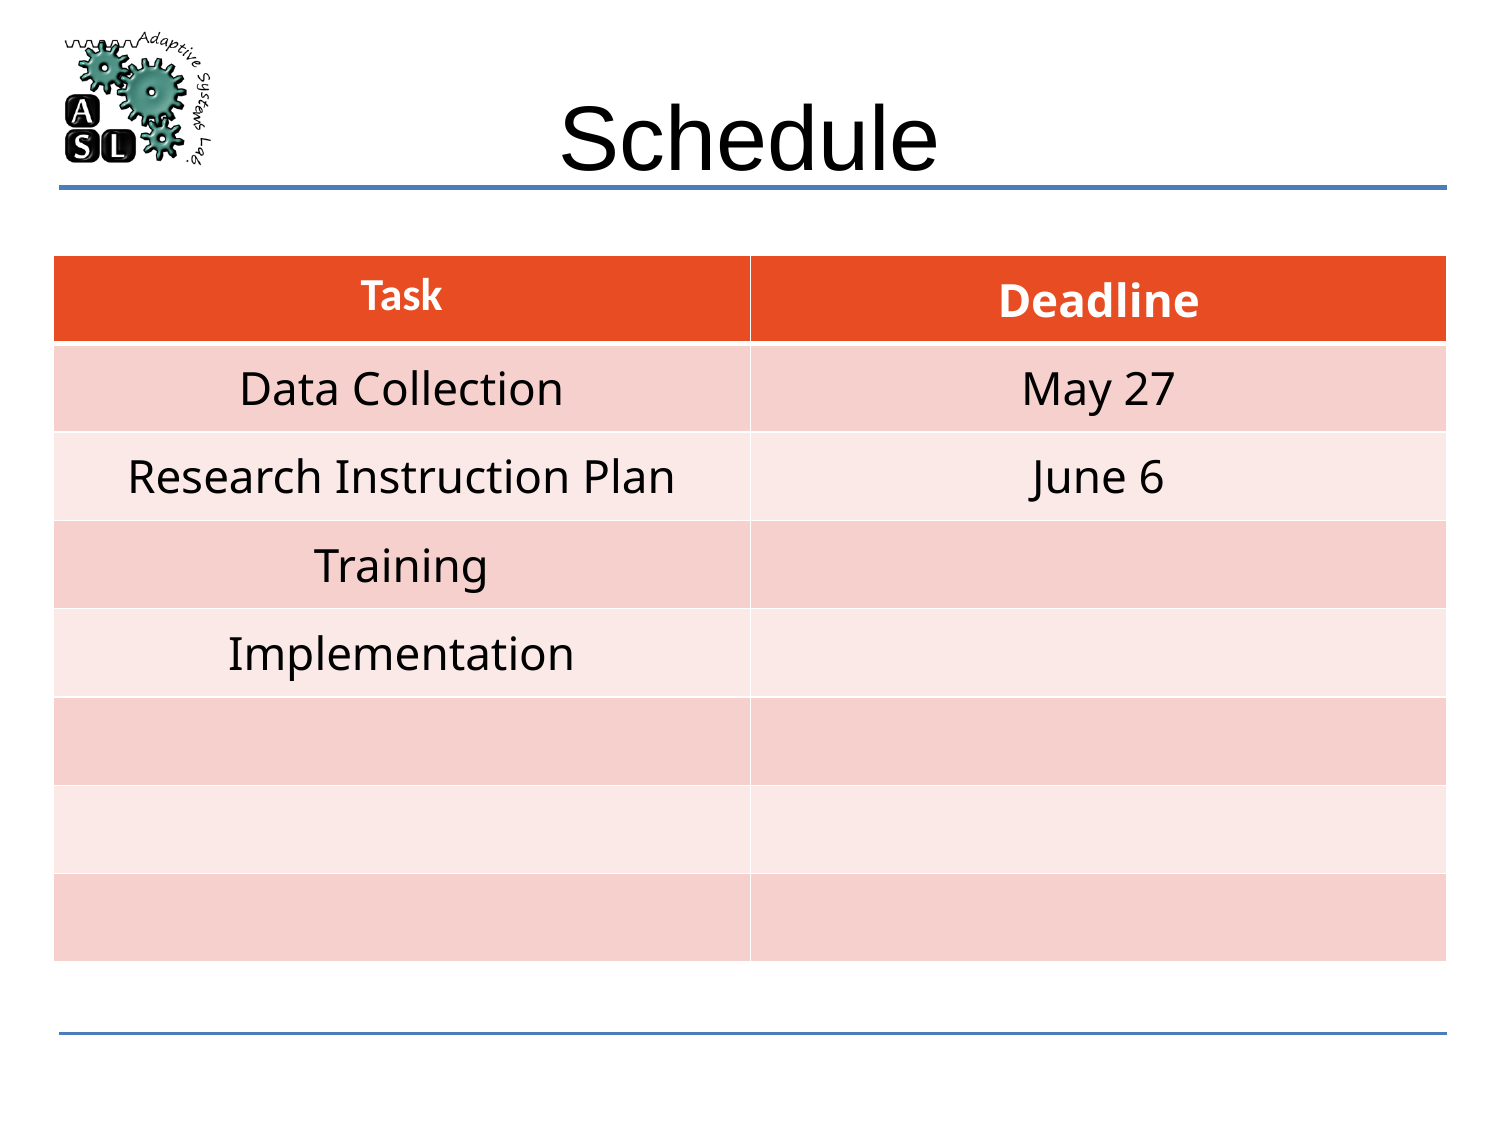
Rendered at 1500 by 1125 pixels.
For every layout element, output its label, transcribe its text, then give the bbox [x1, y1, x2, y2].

table_cell Implementation [54, 609, 750, 696]
table_cell [751, 521, 1446, 608]
table_cell [54, 874, 750, 961]
picture [58, 30, 211, 169]
table_cell [751, 874, 1446, 961]
table_cell June 6 [751, 433, 1446, 520]
table_cell Research Instruction Plan [54, 433, 750, 520]
table_cell May 27 [751, 346, 1446, 431]
table_cell Training [54, 521, 750, 608]
table_cell [751, 609, 1446, 696]
table_cell Data Collection [54, 346, 750, 431]
table_cell [54, 698, 750, 785]
table_cell [751, 786, 1446, 873]
table_cell [751, 698, 1446, 785]
table_cell [54, 786, 750, 873]
table_header Task [54, 256, 750, 341]
title Schedule [75, 45, 1425, 233]
table_header Deadline [751, 256, 1446, 341]
